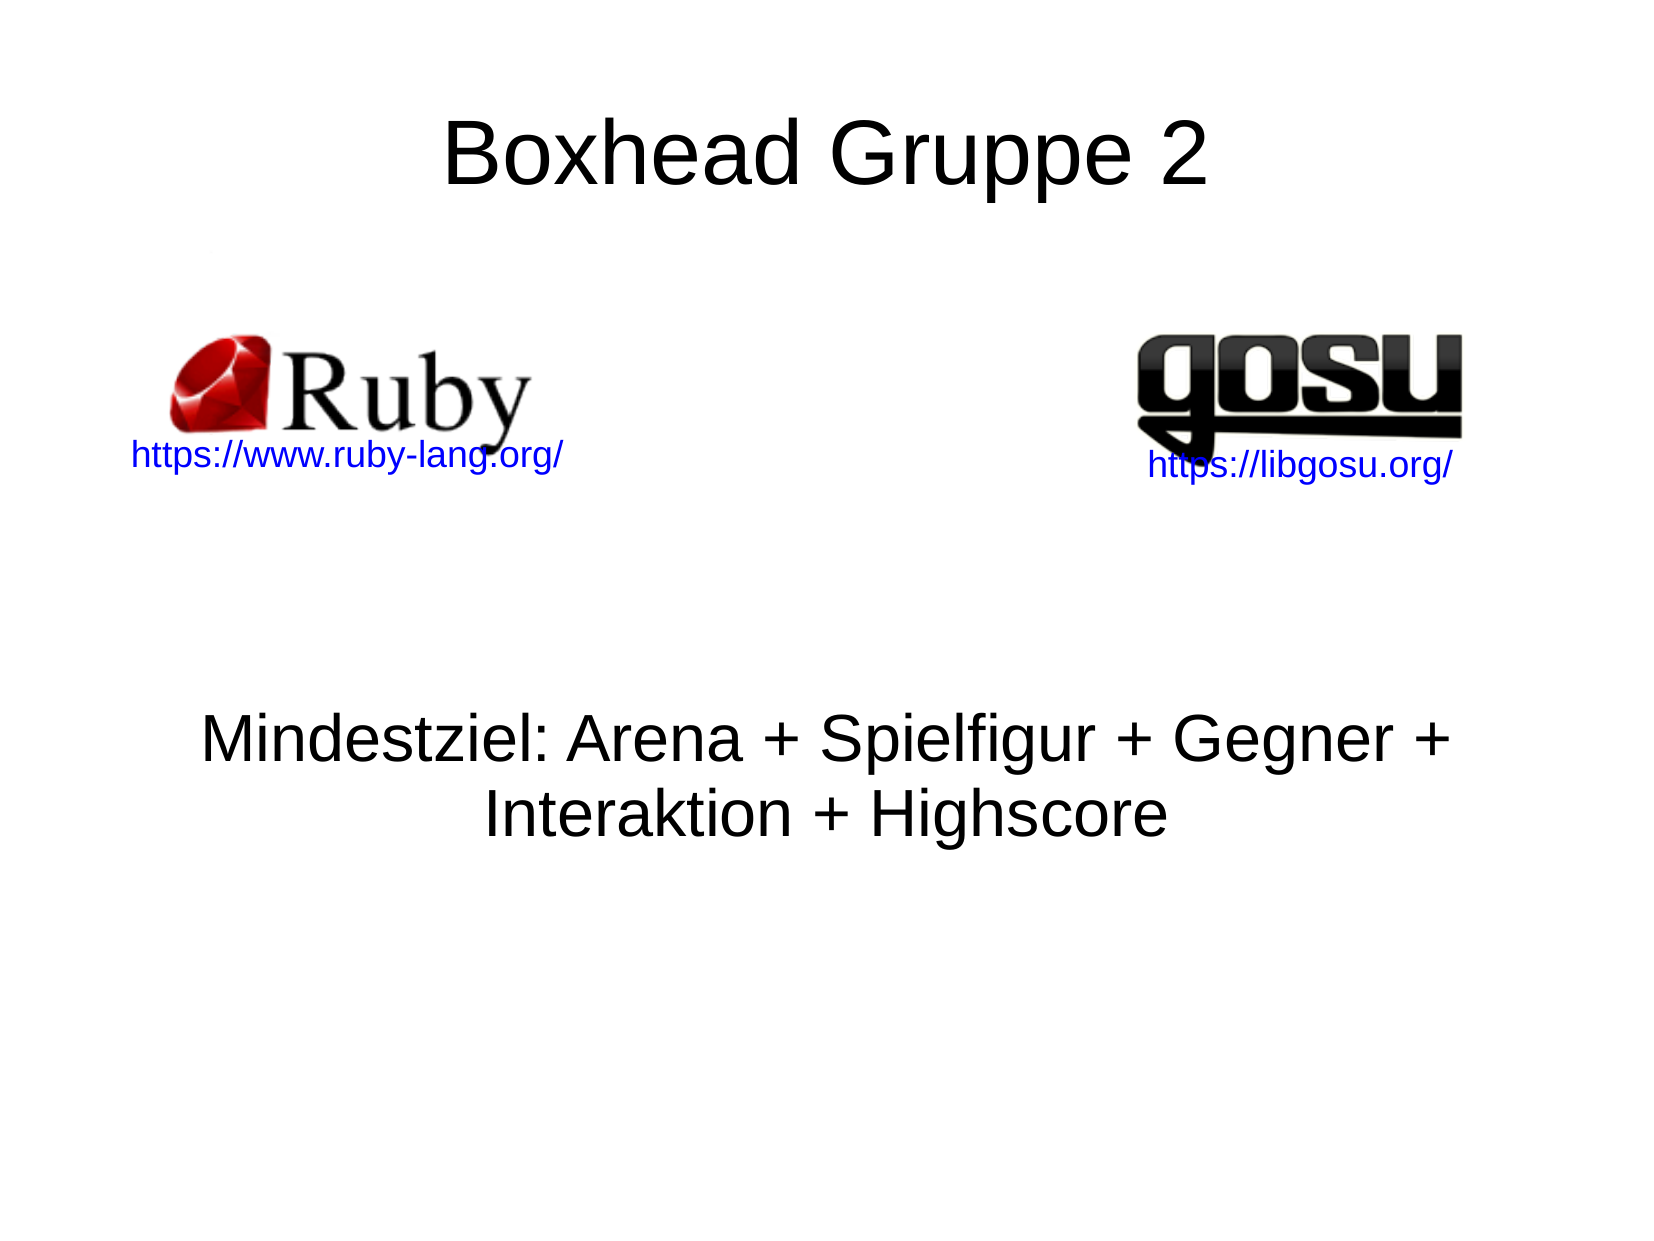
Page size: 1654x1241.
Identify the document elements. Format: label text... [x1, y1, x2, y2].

picture [1133, 330, 1467, 472]
picture [101, 216, 593, 567]
subtitle Mindestziel: Arena + Spielfigur + Gegner + Interaktion + Highscore [82, 379, 1571, 1099]
title Boxhead Gruppe 2 [82, 49, 1571, 257]
